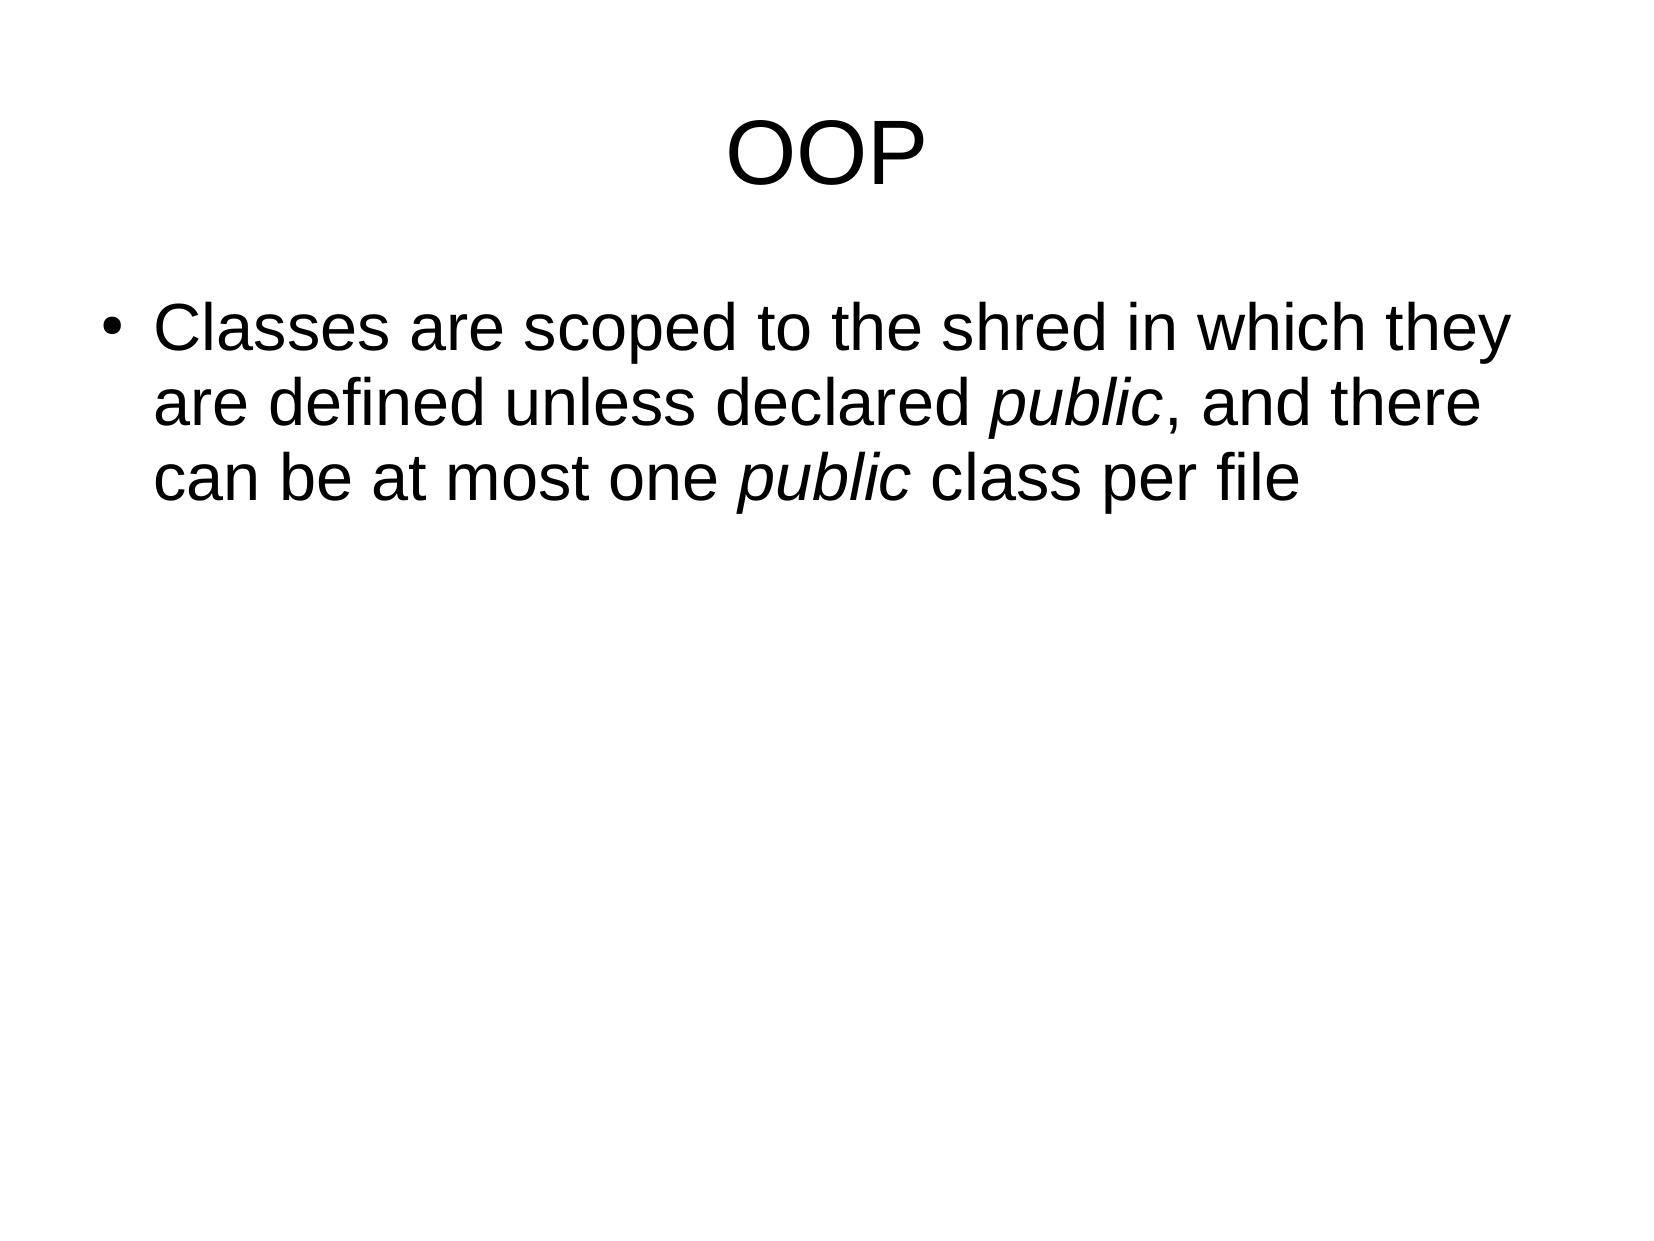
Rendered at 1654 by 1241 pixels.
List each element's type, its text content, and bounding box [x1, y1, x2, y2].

title OOP [82, 49, 1571, 257]
list Classes are scoped to the shred in which they are defined unless declared public, and there can be at most one public class per file [82, 290, 1538, 1010]
